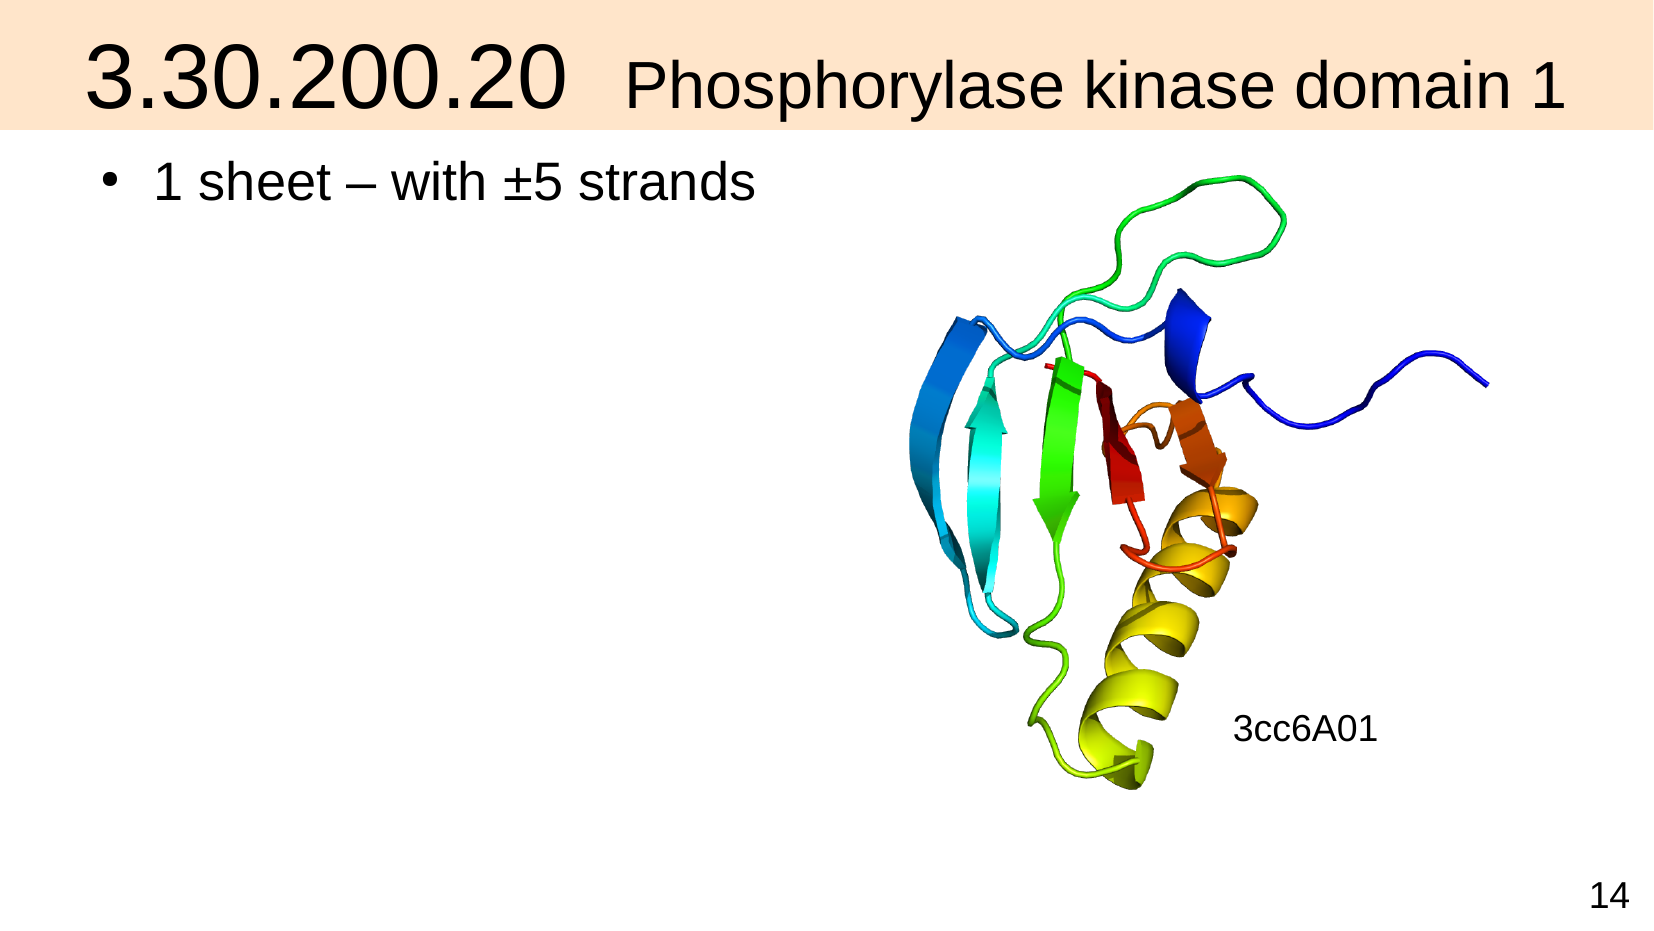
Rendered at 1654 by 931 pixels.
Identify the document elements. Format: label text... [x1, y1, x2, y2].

text_box <number> [1444, 866, 1646, 924]
list 1 sheet – with ±5 strands [82, 151, 1571, 758]
text_box [0, 0, 1654, 130]
title 3.30.200.20 Phosphorylase kinase domain 1 [82, 11, 1571, 142]
picture [893, 165, 1496, 798]
